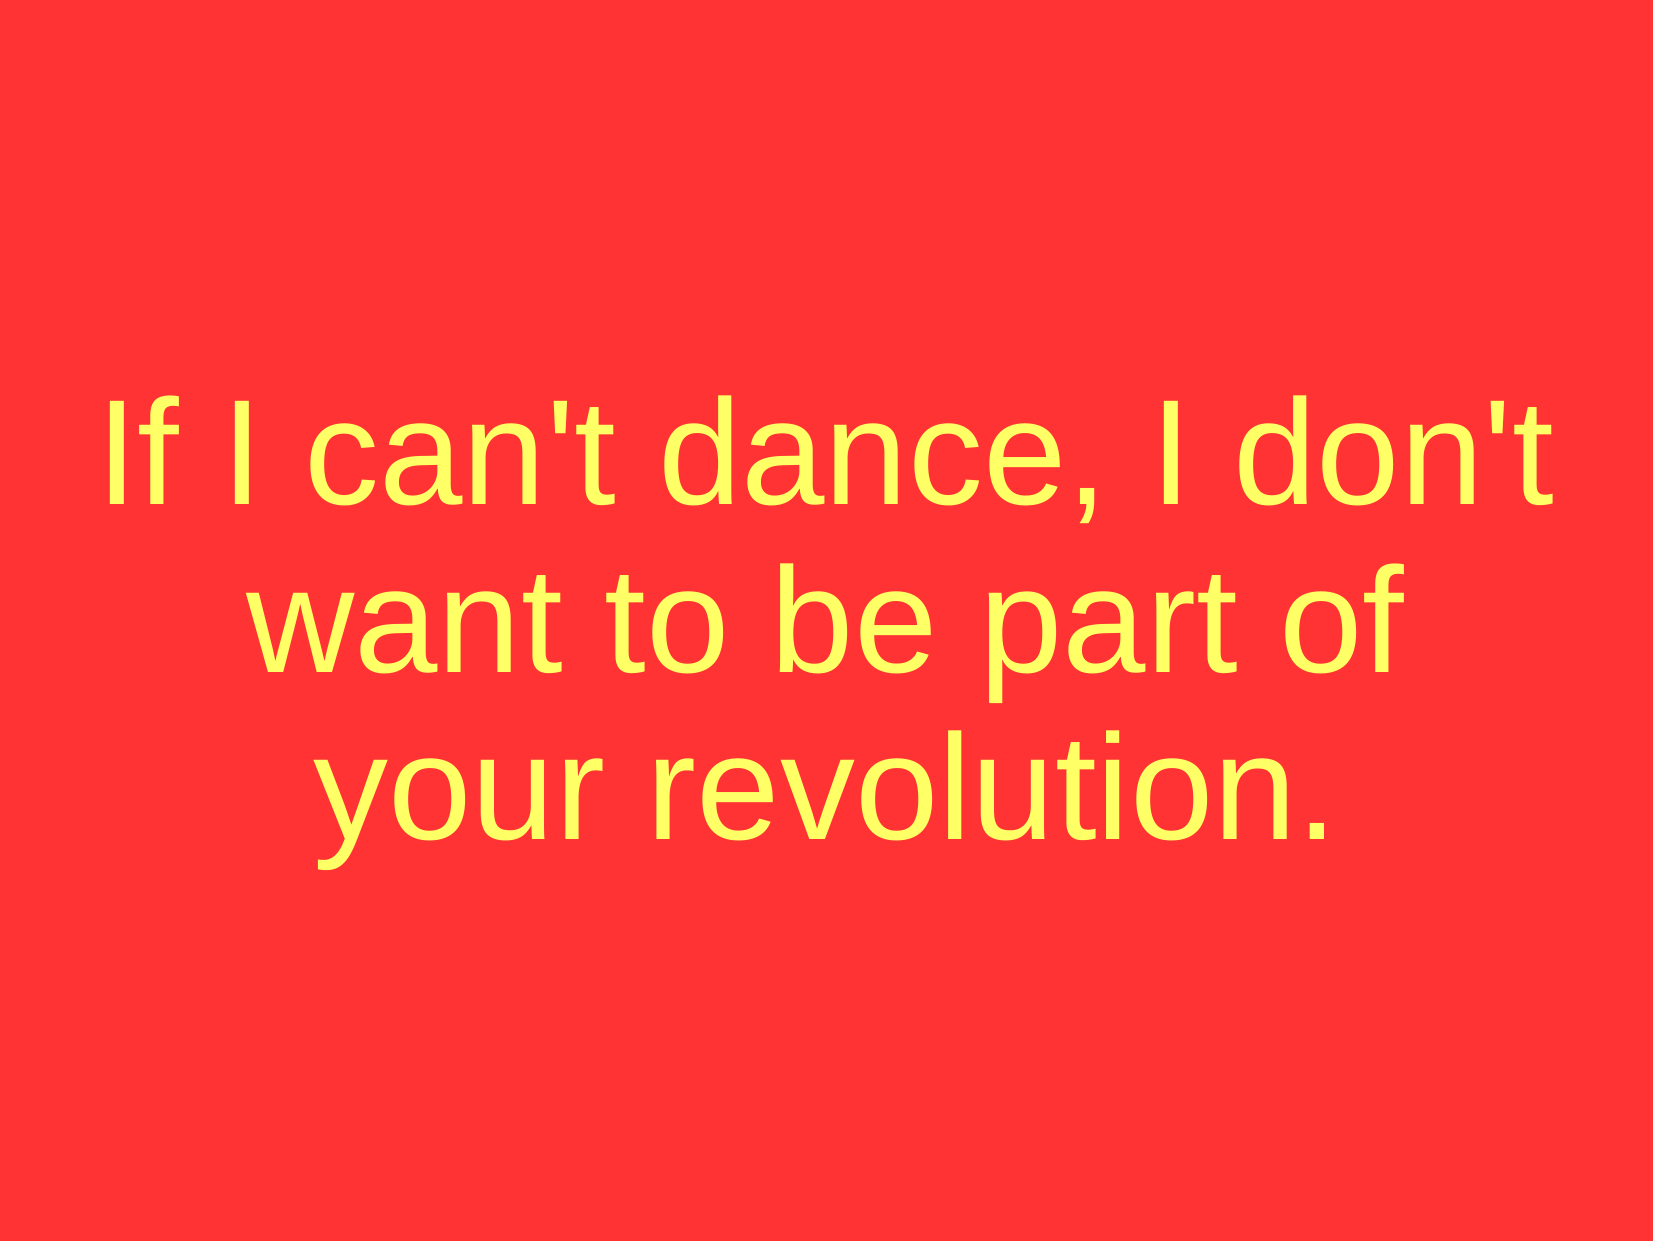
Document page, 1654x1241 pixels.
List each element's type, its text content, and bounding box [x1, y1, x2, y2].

subtitle If I can't dance, I don't want to be part of your revolution. [82, 260, 1571, 980]
